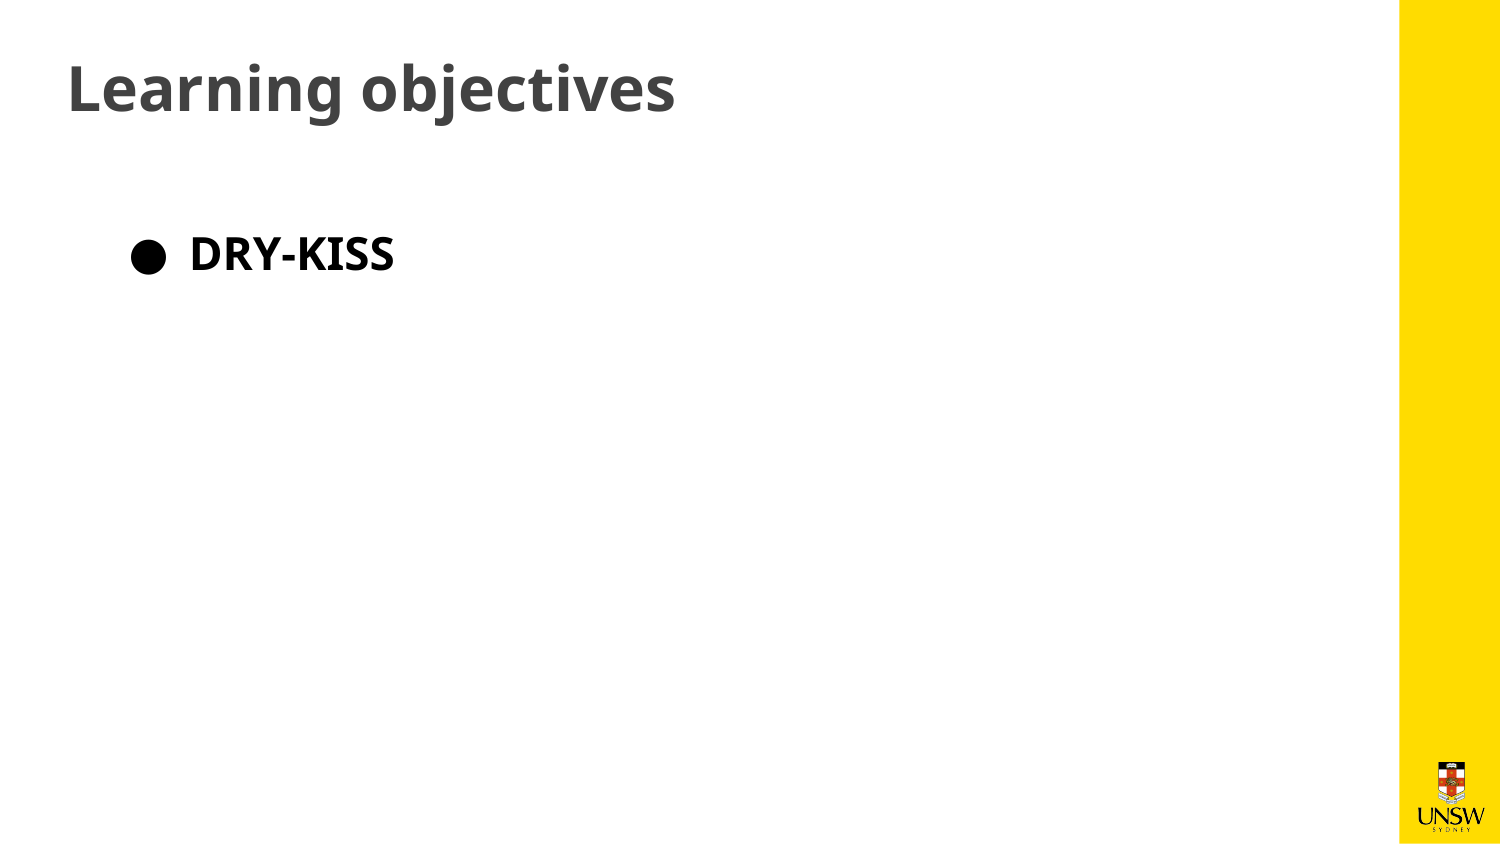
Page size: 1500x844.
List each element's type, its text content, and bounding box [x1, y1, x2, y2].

text_box DRY-KISS [98, 154, 1356, 405]
text_box Learning objectives [51, 24, 1449, 145]
picture [1418, 762, 1485, 832]
